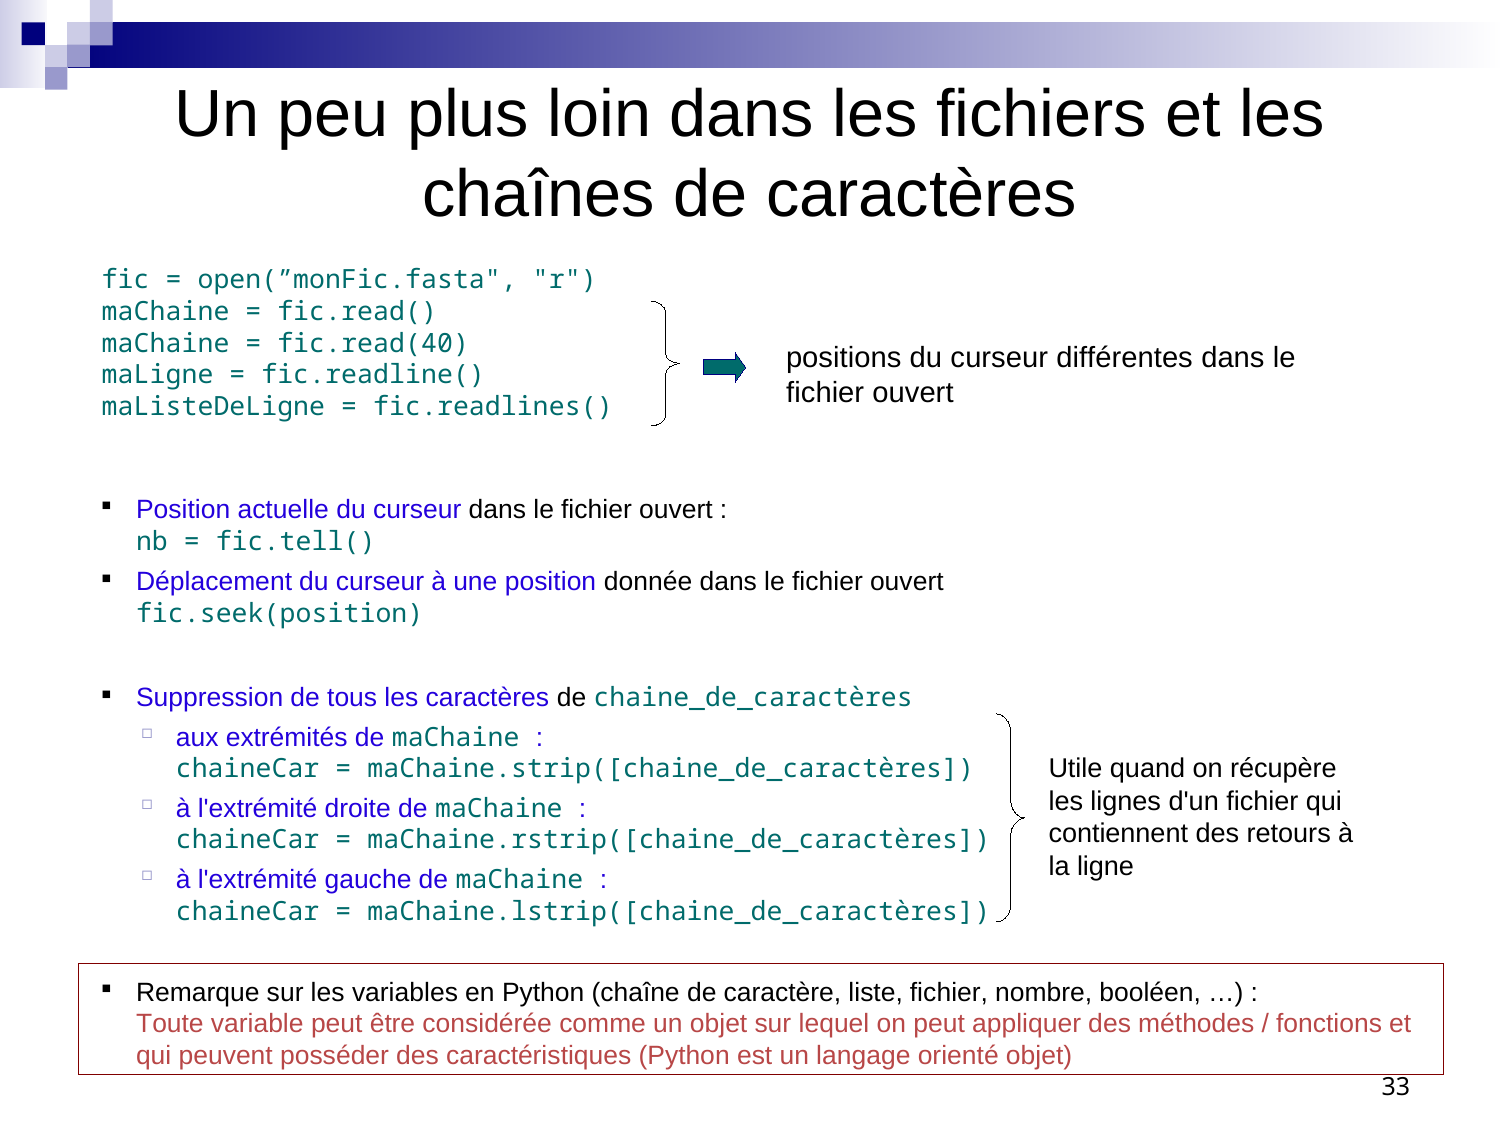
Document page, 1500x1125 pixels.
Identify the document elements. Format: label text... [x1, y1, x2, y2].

text_box positions du curseur différentes dans le fichier ouvert [771, 330, 1359, 416]
text_box Utile quand on récupère les lignes d'un fichier qui contiennent des retours à la ligne [1033, 742, 1375, 941]
list fic = open(”monFic.fasta", "r") maChaine = fic.read() maChaine = fic.read(40) maLigne = fic.readline() maListeDeLigne = fic.readlines() Position actuelle du curseur dans le fichier ouvert : nb = fic.tell() Déplacement du curseur à une position donnée dans le fichier ouvert fic.seek(position) Suppression de tous les caractères de chaine_de_caractères aux extrémités de maChaine : chaineCar = maChaine.strip([chaine_de_caractères]) à l'extrémité droite de maChaine : chaineCar = maChaine.rstrip([chaine_de_caractères]) à l'extrémité gauche de maChaine : chaineCar = maChaine.lstrip([chaine_de_caractères]) Remarque sur les variables en Python (chaîne de caractère, liste, fichier, nombre, booléen, …) : Toute variable peut être considérée comme un objet sur lequel on peut appliquer des méthodes / fonctions et qui peuvent posséder des caractéristiques (Python est un langage orienté objet) [86, 254, 1458, 1083]
title Un peu plus loin dans les fichiers et les chaînes de caractères [75, 62, 1426, 238]
list fic = open(”monFic.fasta", "r") maChaine = fic.read() maChaine = fic.read(40) maLigne = fic.readline() maListeDeLigne = fic.readlines() Position actuelle du curseur dans le fichier ouvert : nb = fic.tell() Déplacement du curseur à une position donnée dans le fichier ouvert fic.seek(position) Suppression de tous les caractères de chaine_de_caractères aux extrémités de maChaine : chaineCar = maChaine.strip([chaine_de_caractères]) à l'extrémité droite de maChaine : chaineCar = maChaine.rstrip([chaine_de_caractères]) à l'extrémité gauche de maChaine : chaineCar = maChaine.lstrip([chaine_de_caractères]) Remarque sur les variables en Python (chaîne de caractère, liste, fichier, nombre, booléen, …) : Toute variable peut être considérée comme un objet sur lequel on peut appliquer des méthodes / fonctions et qui peuvent posséder des caractéristiques (Python est un langage orienté objet) [86, 964, 1443, 1074]
text_box [703, 352, 746, 383]
